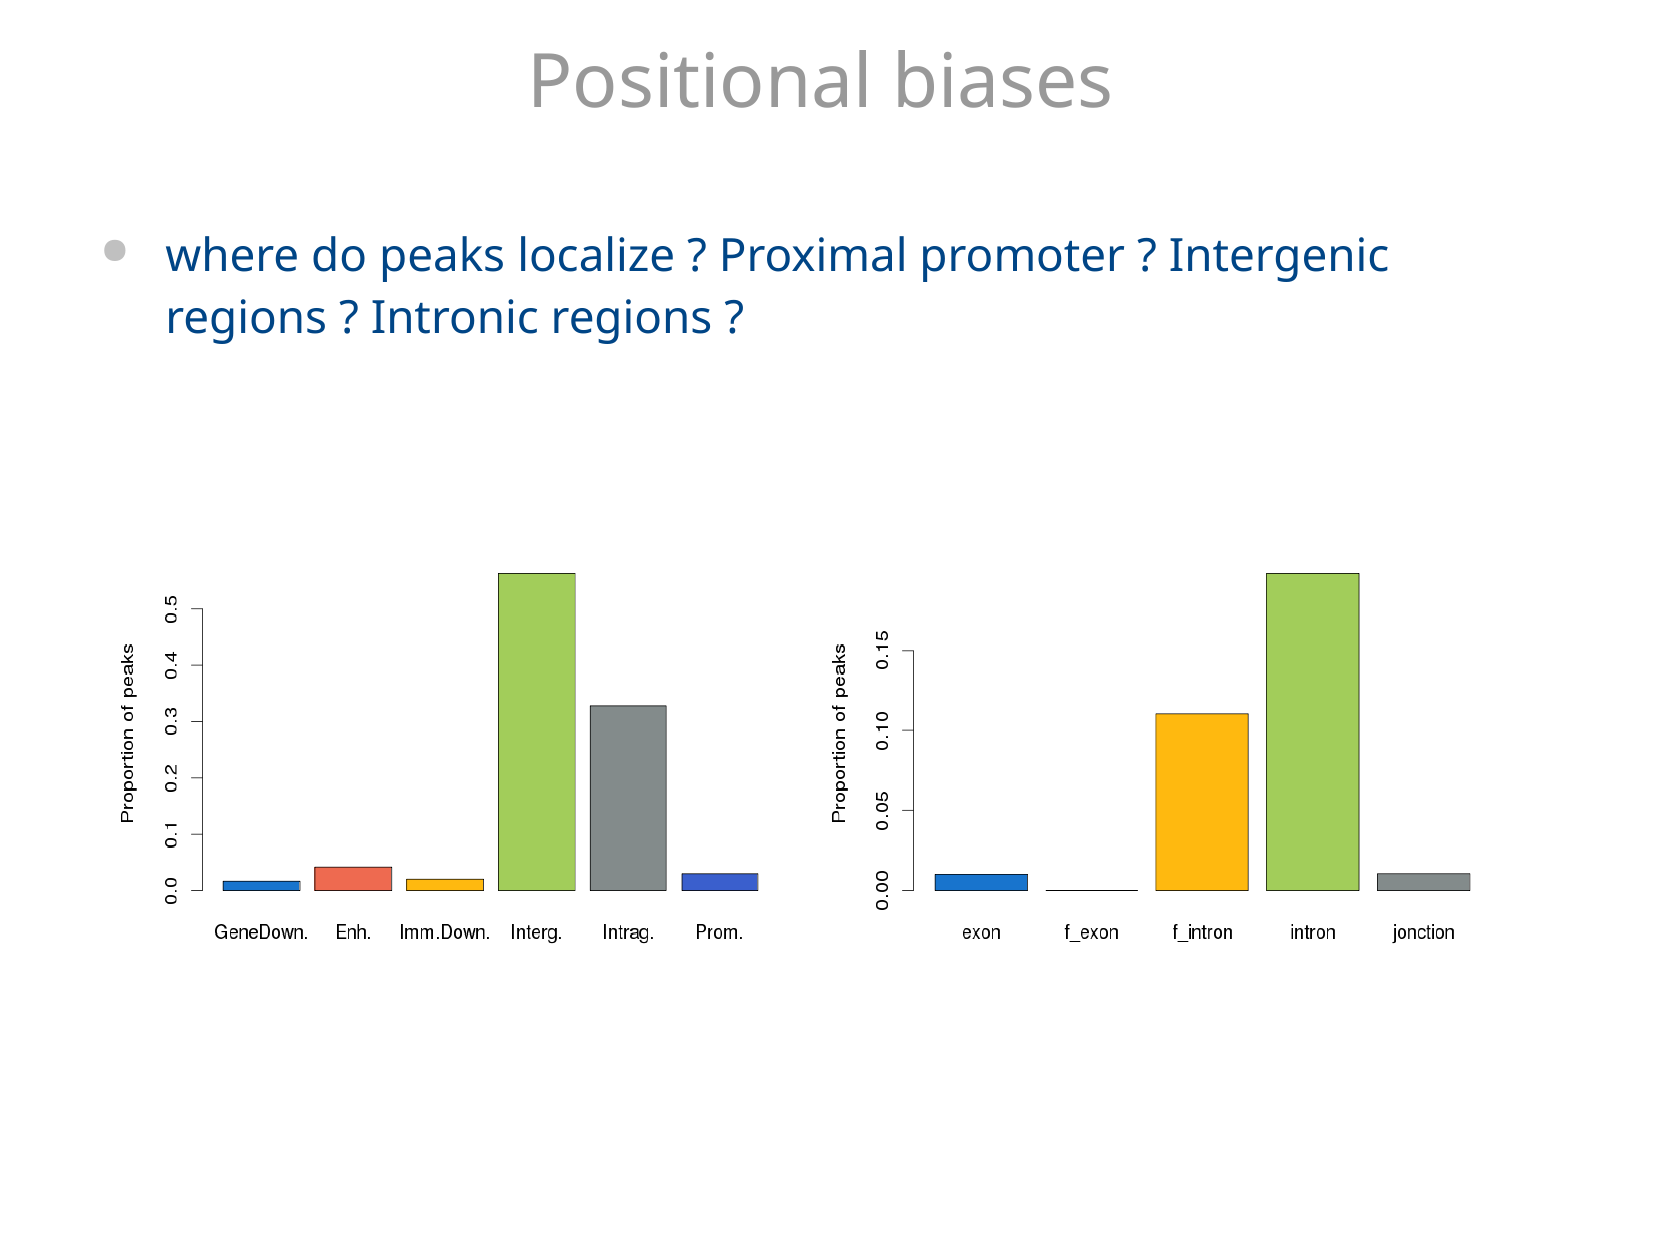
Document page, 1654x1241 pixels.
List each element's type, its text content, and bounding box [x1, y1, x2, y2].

title Positional biases [76, 2, 1565, 154]
picture [113, 472, 1536, 1021]
list where do peaks localize ? Proximal promoter ? Intergenic regions ? Intronic regions ? [82, 222, 1538, 942]
